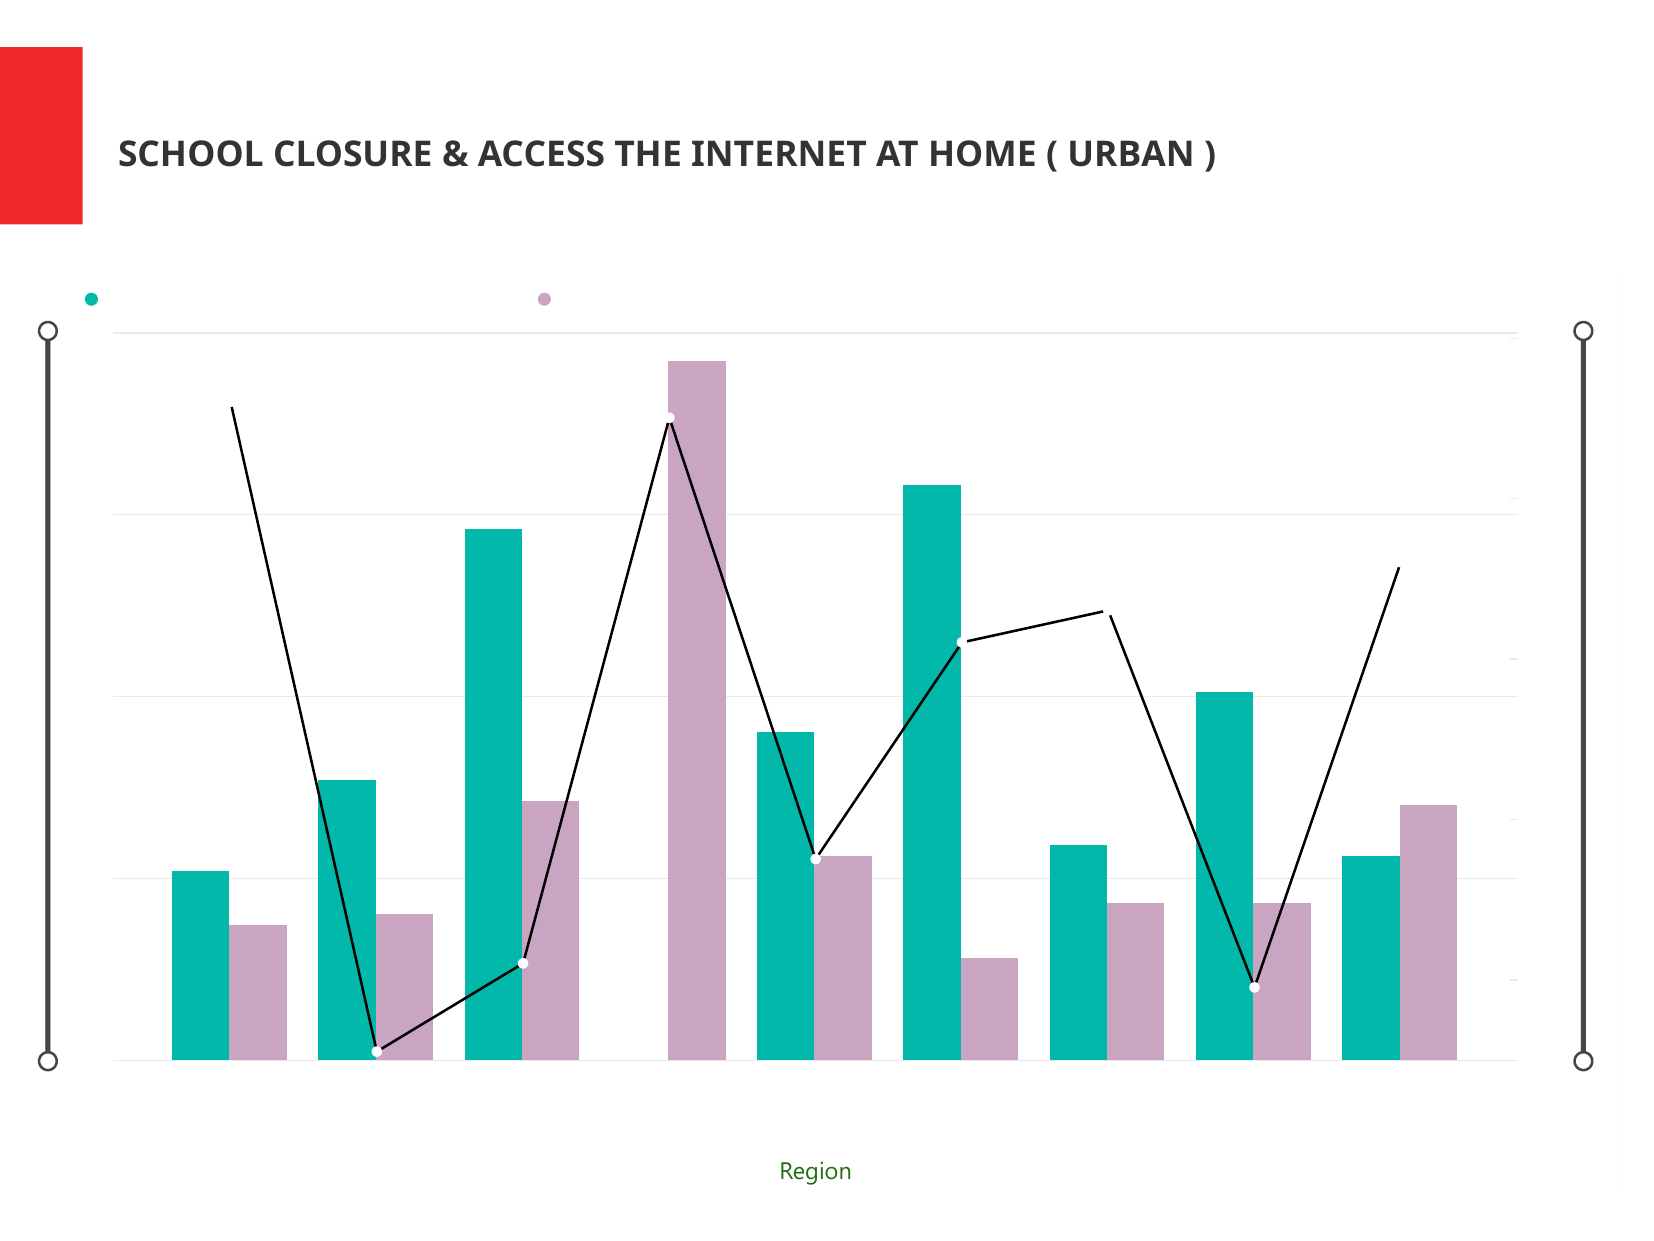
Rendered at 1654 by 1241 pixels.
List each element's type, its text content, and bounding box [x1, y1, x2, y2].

picture [0, 271, 1630, 1193]
title SCHOOL CLOSURE & ACCESS THE INTERNET AT HOME ( URBAN ) [118, 49, 1571, 257]
